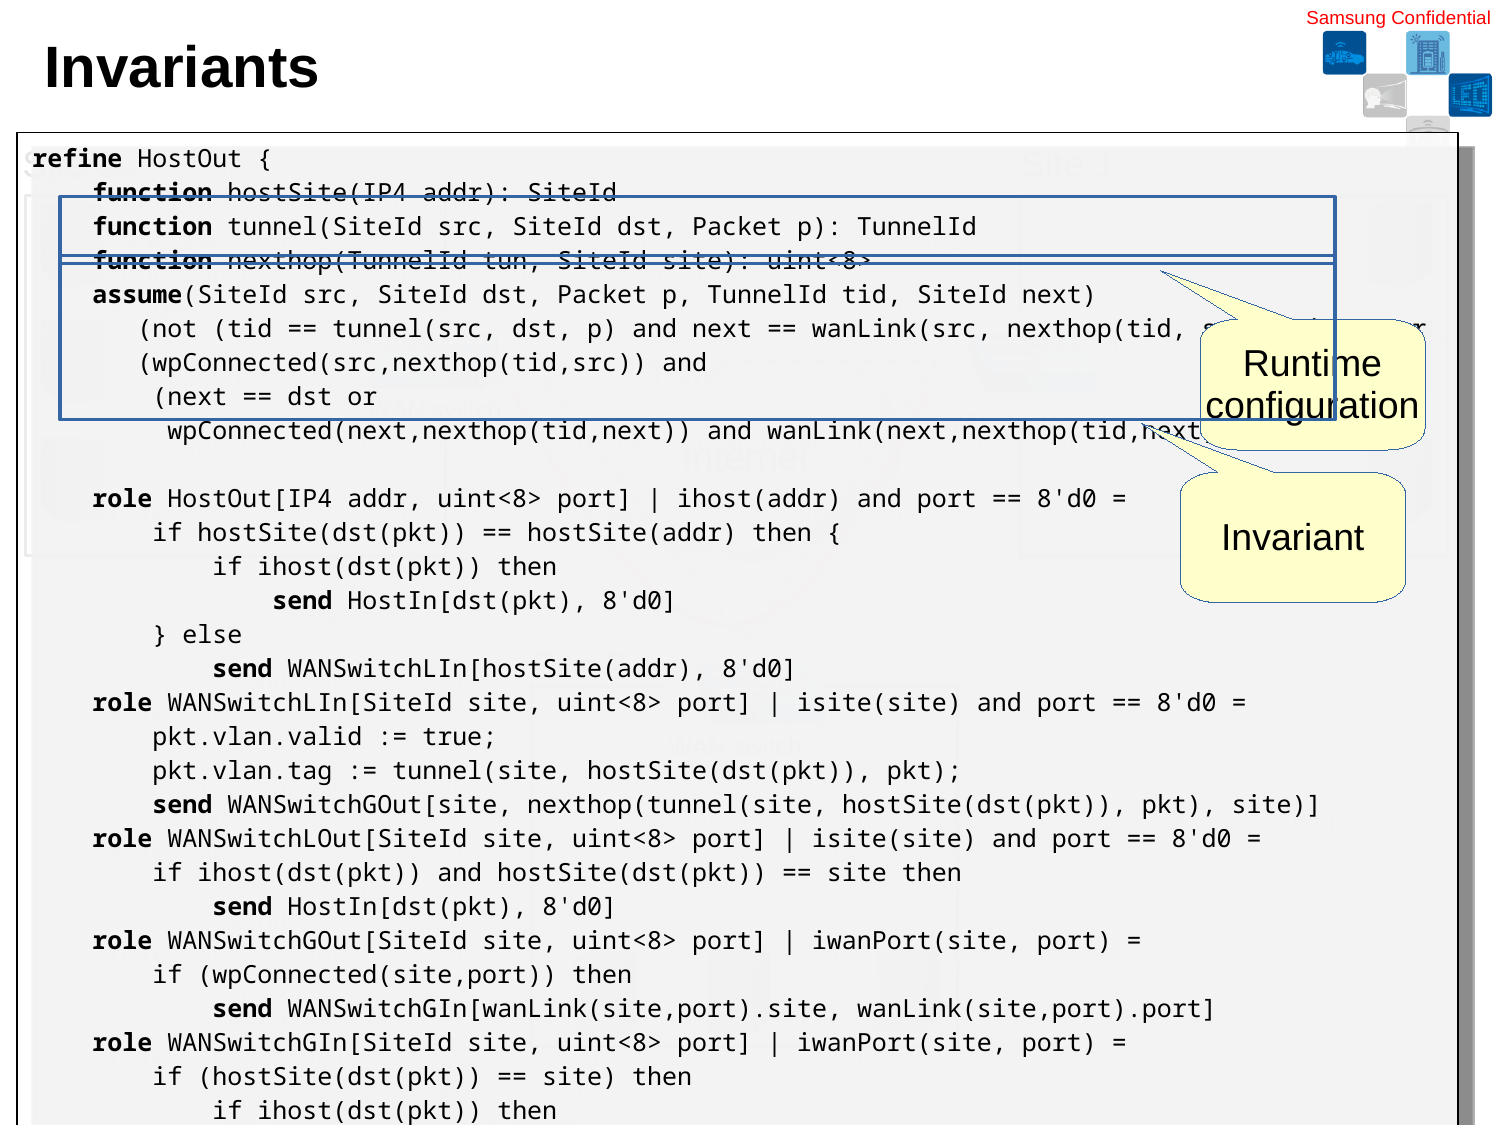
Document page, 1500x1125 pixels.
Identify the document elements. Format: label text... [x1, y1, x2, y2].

picture [1321, 30, 1493, 160]
text_box Invariant [1141, 423, 1406, 603]
text_box refine HostOut { function hostSite(IP4 addr): SiteId function tunnel(SiteId src, SiteId dst, Packet p): TunnelId function nexthop(TunnelId tun, SiteId site): uint<8> assume(SiteId src, SiteId dst, Packet p, TunnelId tid, SiteId next) (not (tid == tunnel(src, dst, p) and next == wanLink(src, nexthop(tid, src)).site)) or (wpConnected(src,nexthop(tid,src)) and (next == dst or wpConnected(next,nexthop(tid,next)) and wanLink(next,nexthop(tid,next)).site==dst)) role HostOut[IP4 addr, uint<8> port] | ihost(addr) and port == 8'd0 = if hostSite(dst(pkt)) == hostSite(addr) then { if ihost(dst(pkt)) then send HostIn[dst(pkt), 8'd0] } else send WANSwitchLIn[hostSite(addr), 8'd0] role WANSwitchLIn[SiteId site, uint<8> port] | isite(site) and port == 8'd0 = pkt.vlan.valid := true; pkt.vlan.tag := tunnel(site, hostSite(dst(pkt)), pkt); send WANSwitchGOut[site, nexthop(tunnel(site, hostSite(dst(pkt)), pkt), site)] role WANSwitchLOut[SiteId site, uint<8> port] | isite(site) and port == 8'd0 = if ihost(dst(pkt)) and hostSite(dst(pkt)) == site then send HostIn[dst(pkt), 8'd0] role WANSwitchGOut[SiteId site, uint<8> port] | iwanPort(site, port) = if (wpConnected(site,port)) then send WANSwitchGIn[wanLink(site,port).site, wanLink(site,port).port] role WANSwitchGIn[SiteId site, uint<8> port] | iwanPort(site, port) = if (hostSite(dst(pkt)) == site) then if ihost(dst(pkt)) then send WANSwitchLOut[site,8'd0] else send WANSwitchGOut[site, nexthop(pkt.vlan.tag,site)] } [17, 132, 1459, 1119]
text_box Runtime configuration [1200, 319, 1426, 451]
text_box Runtime configuration [1160, 270, 1333, 418]
title Invariants [29, 20, 1380, 108]
text_box Site 0 [7, 135, 16, 193]
